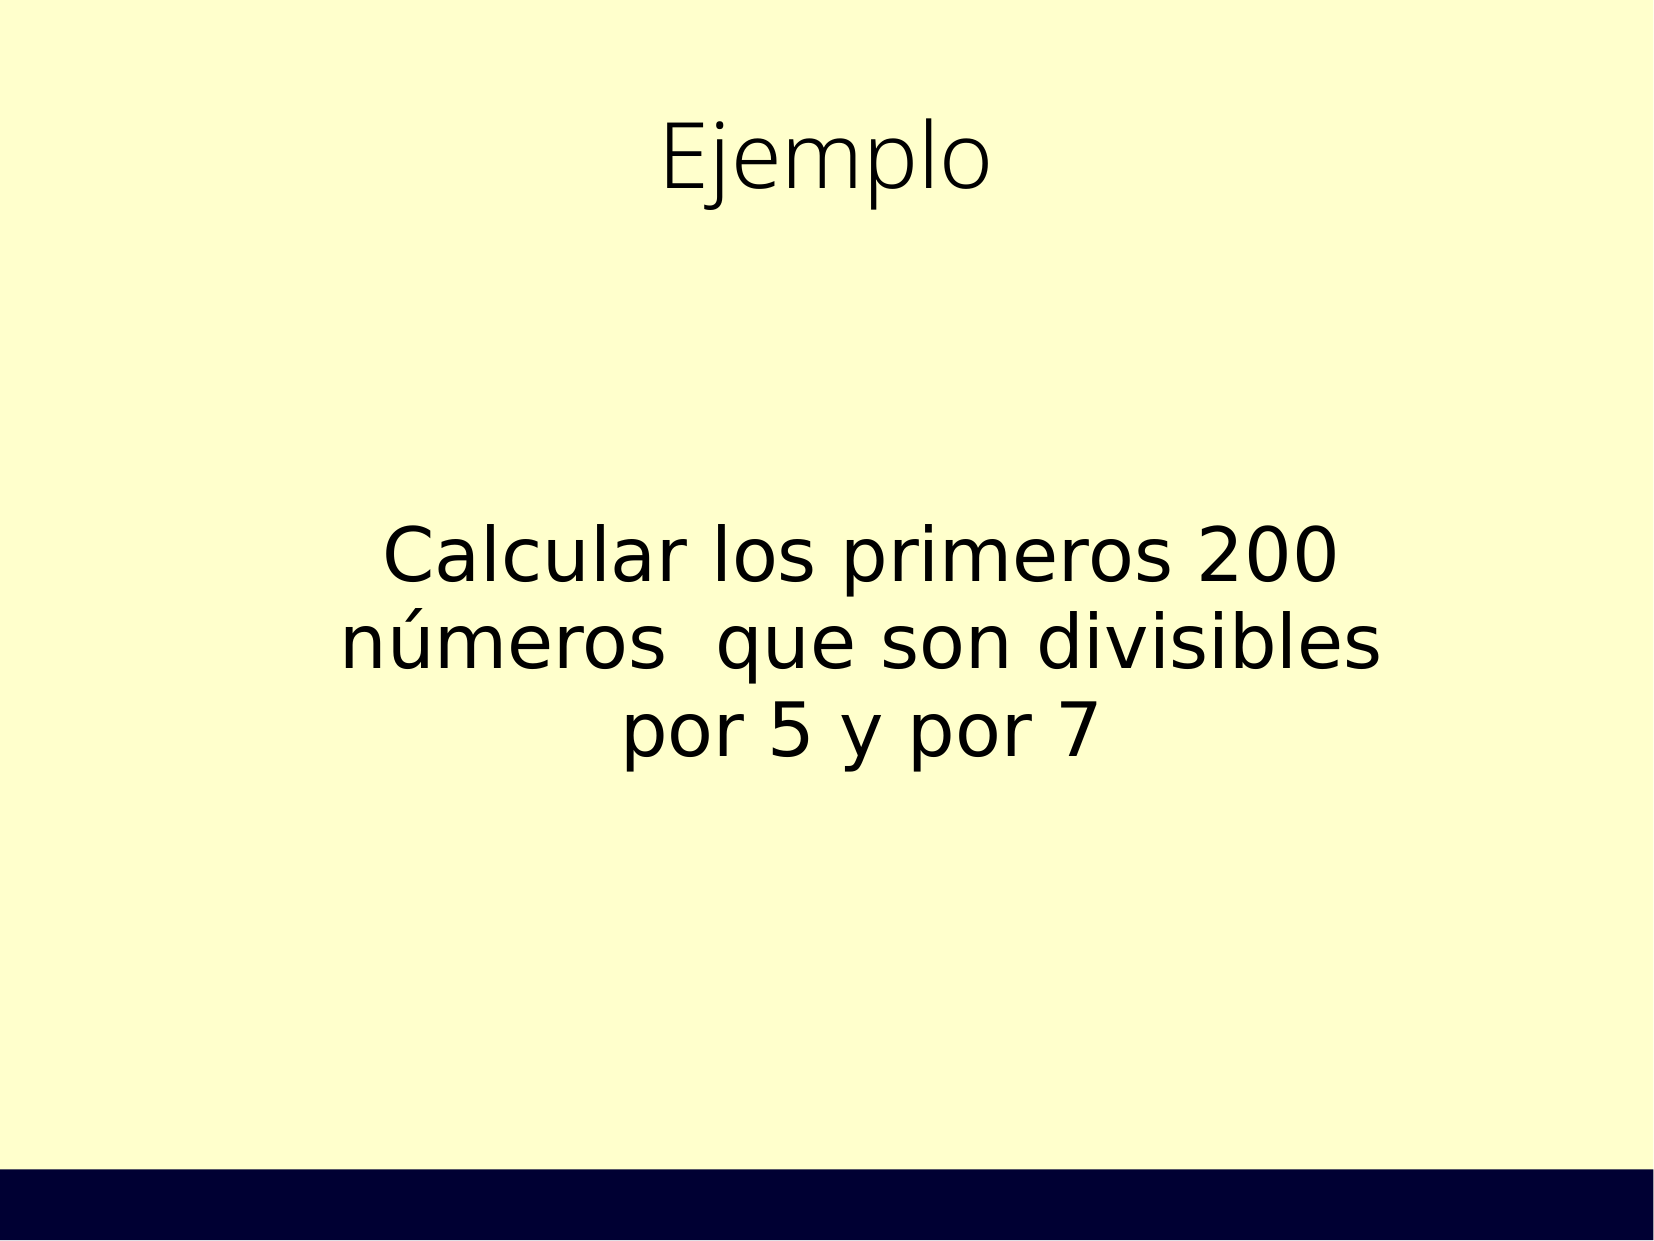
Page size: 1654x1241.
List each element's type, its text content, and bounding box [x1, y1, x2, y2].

title Ejemplo [82, 49, 1571, 257]
list Calcular los primeros 200 números que son divisibles por 5 y por 7 [339, 283, 1386, 1003]
